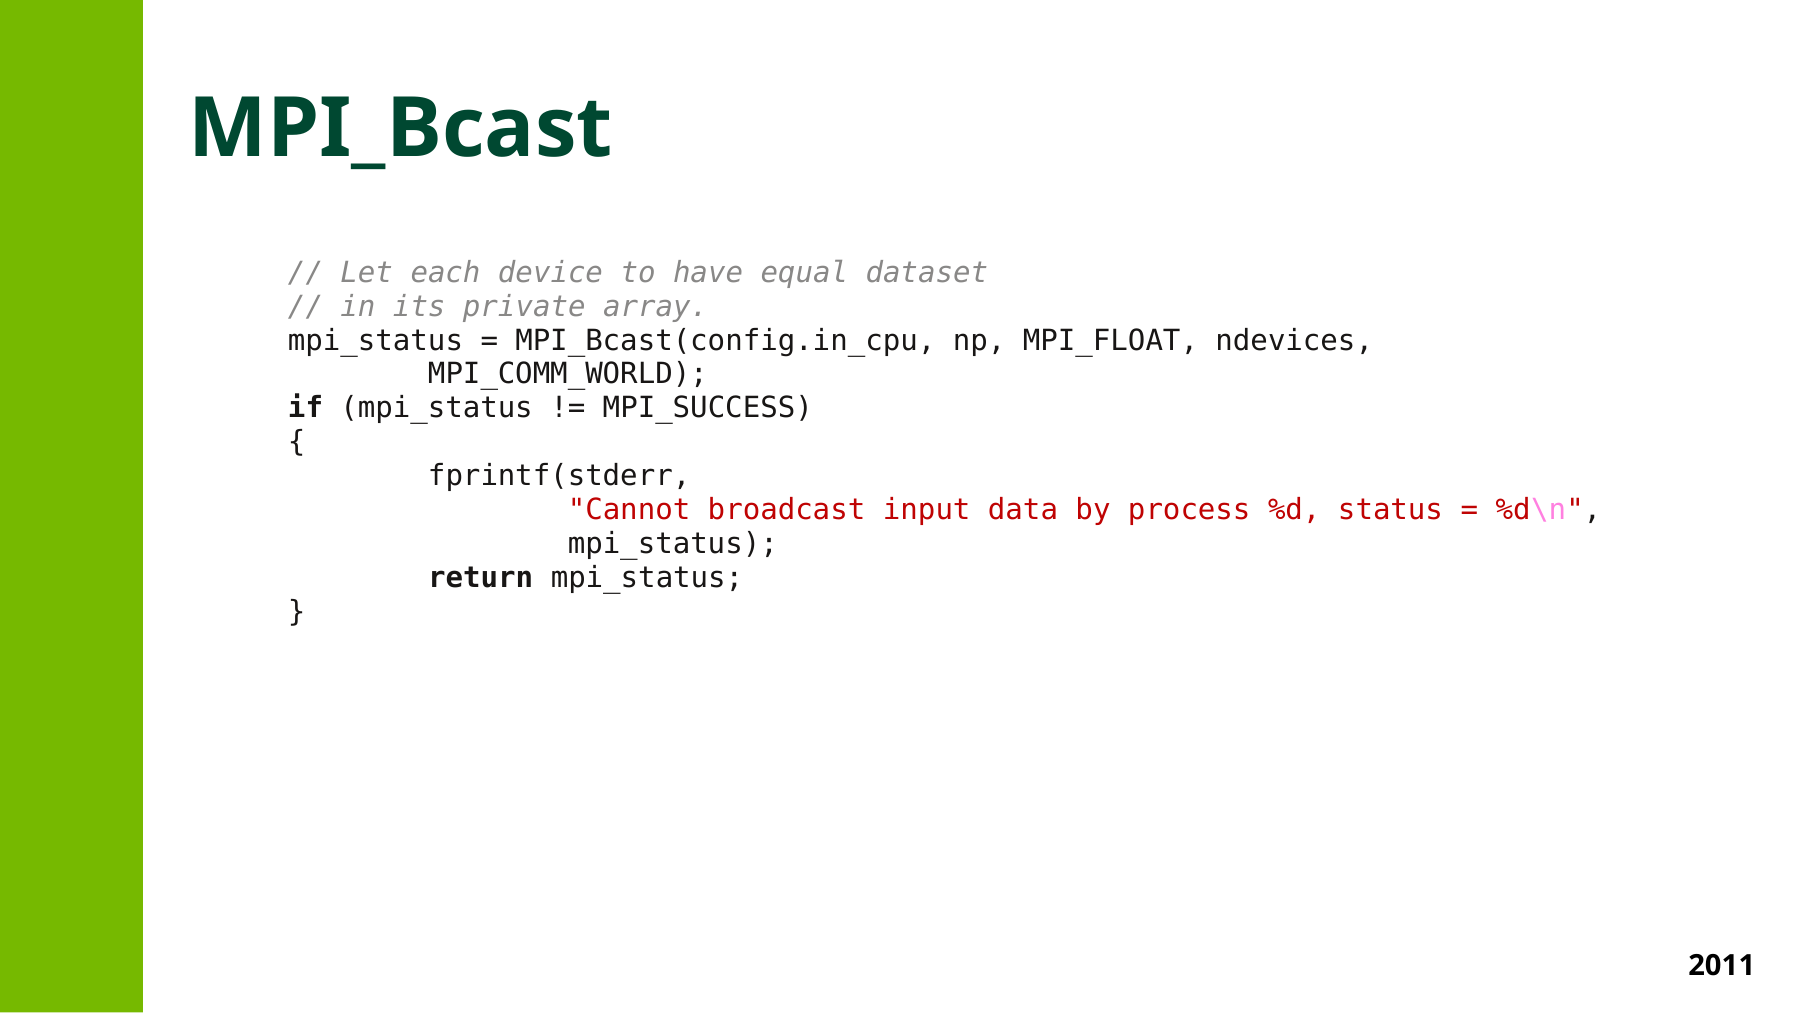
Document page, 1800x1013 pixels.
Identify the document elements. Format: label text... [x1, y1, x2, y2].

chart [146, 255, 1731, 938]
title MPI_Bcast [188, 40, 1733, 211]
